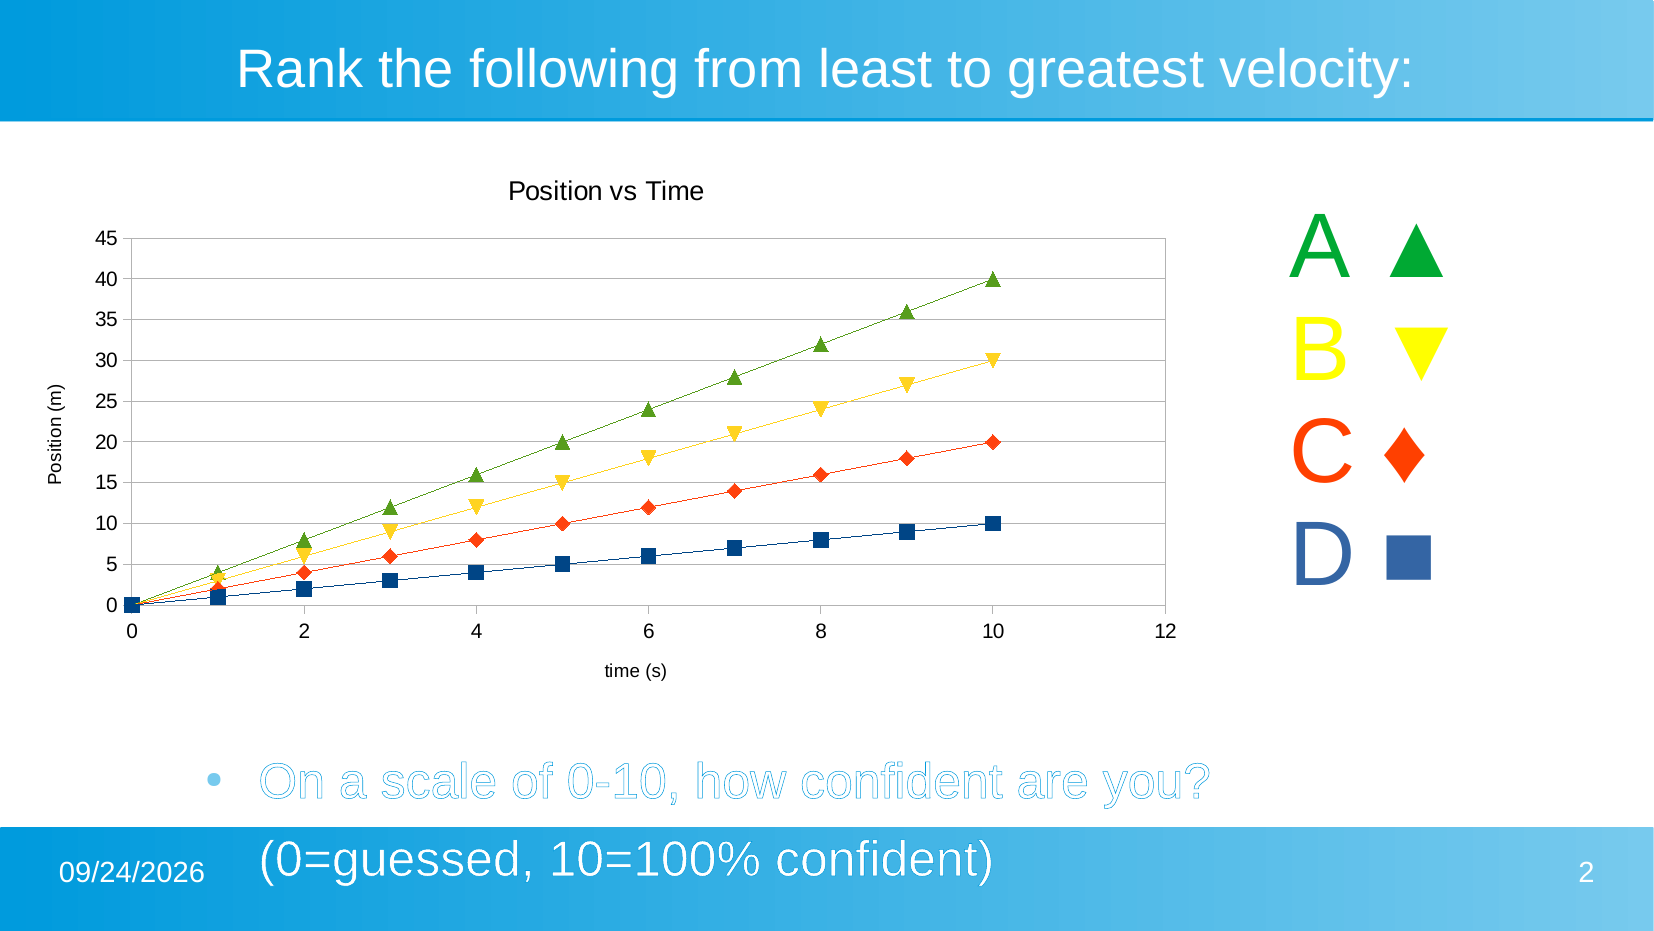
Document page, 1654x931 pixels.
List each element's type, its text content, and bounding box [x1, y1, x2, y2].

list On a scale of 0-10, how confident are you? (0=guessed, 10=100% confident) [187, 675, 1573, 931]
title Rank the following from least to greatest velocity: [59, 8, 1595, 130]
chart [11, 150, 1201, 713]
text_box A ▲ B ▼ C ♦ D ■ [1275, 187, 1576, 613]
